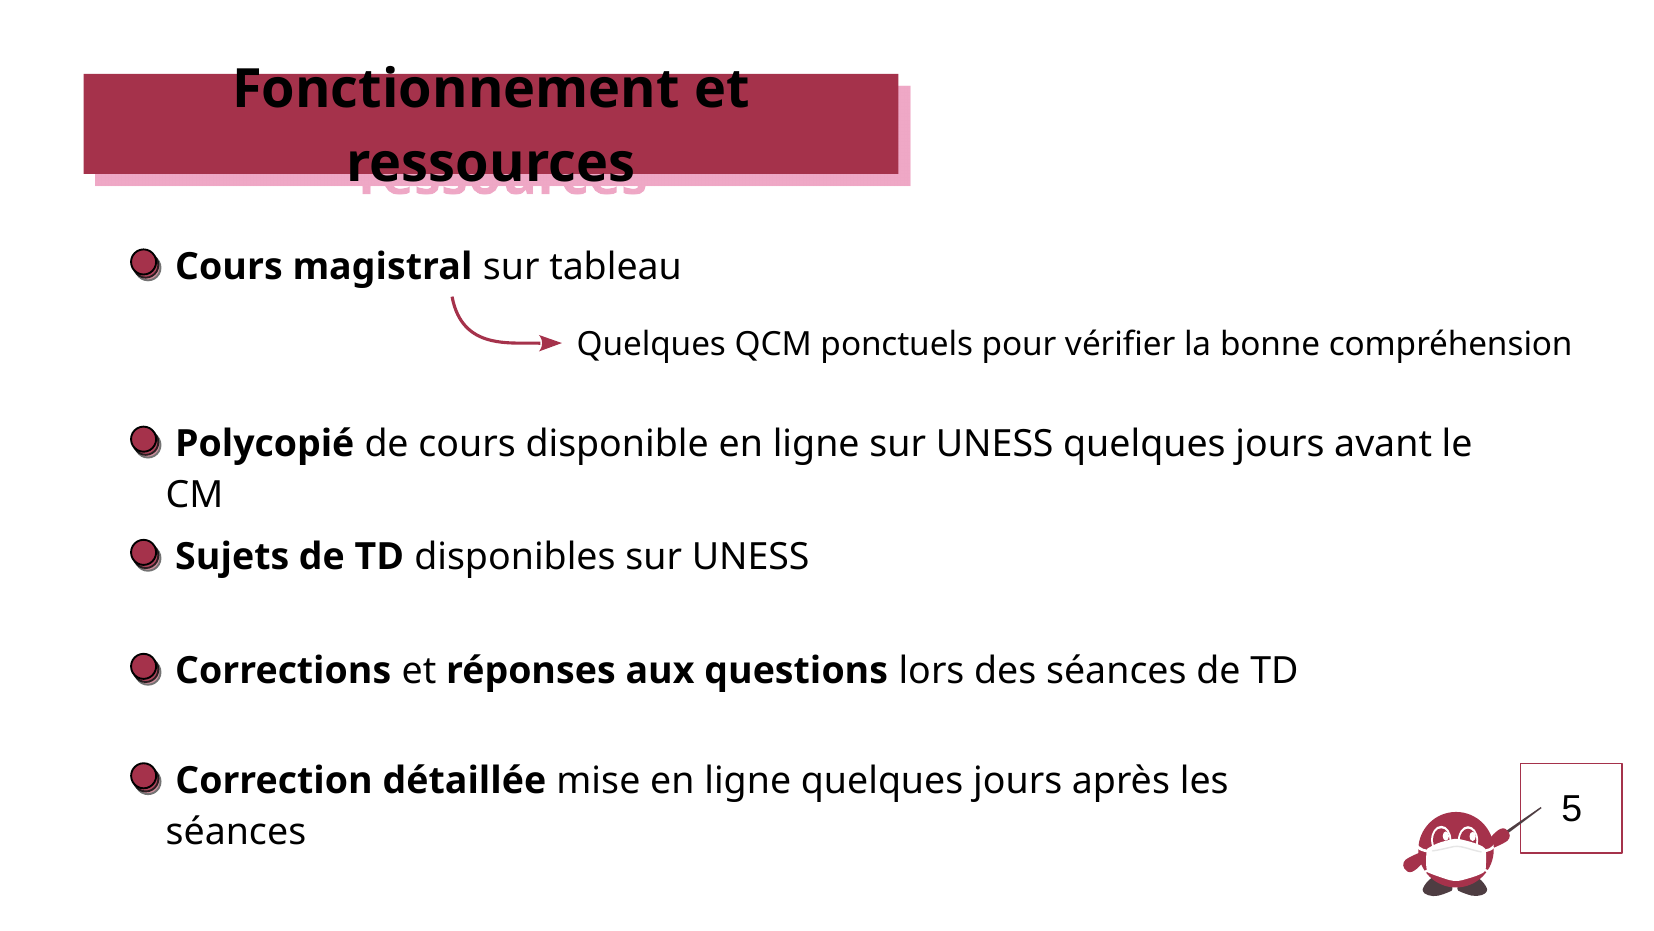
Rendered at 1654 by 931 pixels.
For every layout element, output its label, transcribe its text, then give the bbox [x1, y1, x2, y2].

text_box Cours magistral sur tableau [115, 231, 1536, 335]
text_box Quelques QCM ponctuels pour vérifier la bonne compréhension [561, 312, 1523, 367]
text_box Sujets de TD disponibles sur UNESS [115, 522, 1215, 626]
text_box Correction détaillée mise en ligne quelques jours après les séances [115, 745, 1316, 849]
text_box Fonctionnement et ressources [83, 73, 899, 174]
text_box Polycopié de cours disponible en ligne sur UNESS quelques jours avant le CM [115, 409, 1536, 513]
text_box Corrections et réponses aux questions lors des séances de TD [115, 636, 1458, 740]
picture [1403, 762, 1623, 897]
text_box <numéro> [1546, 780, 1654, 838]
